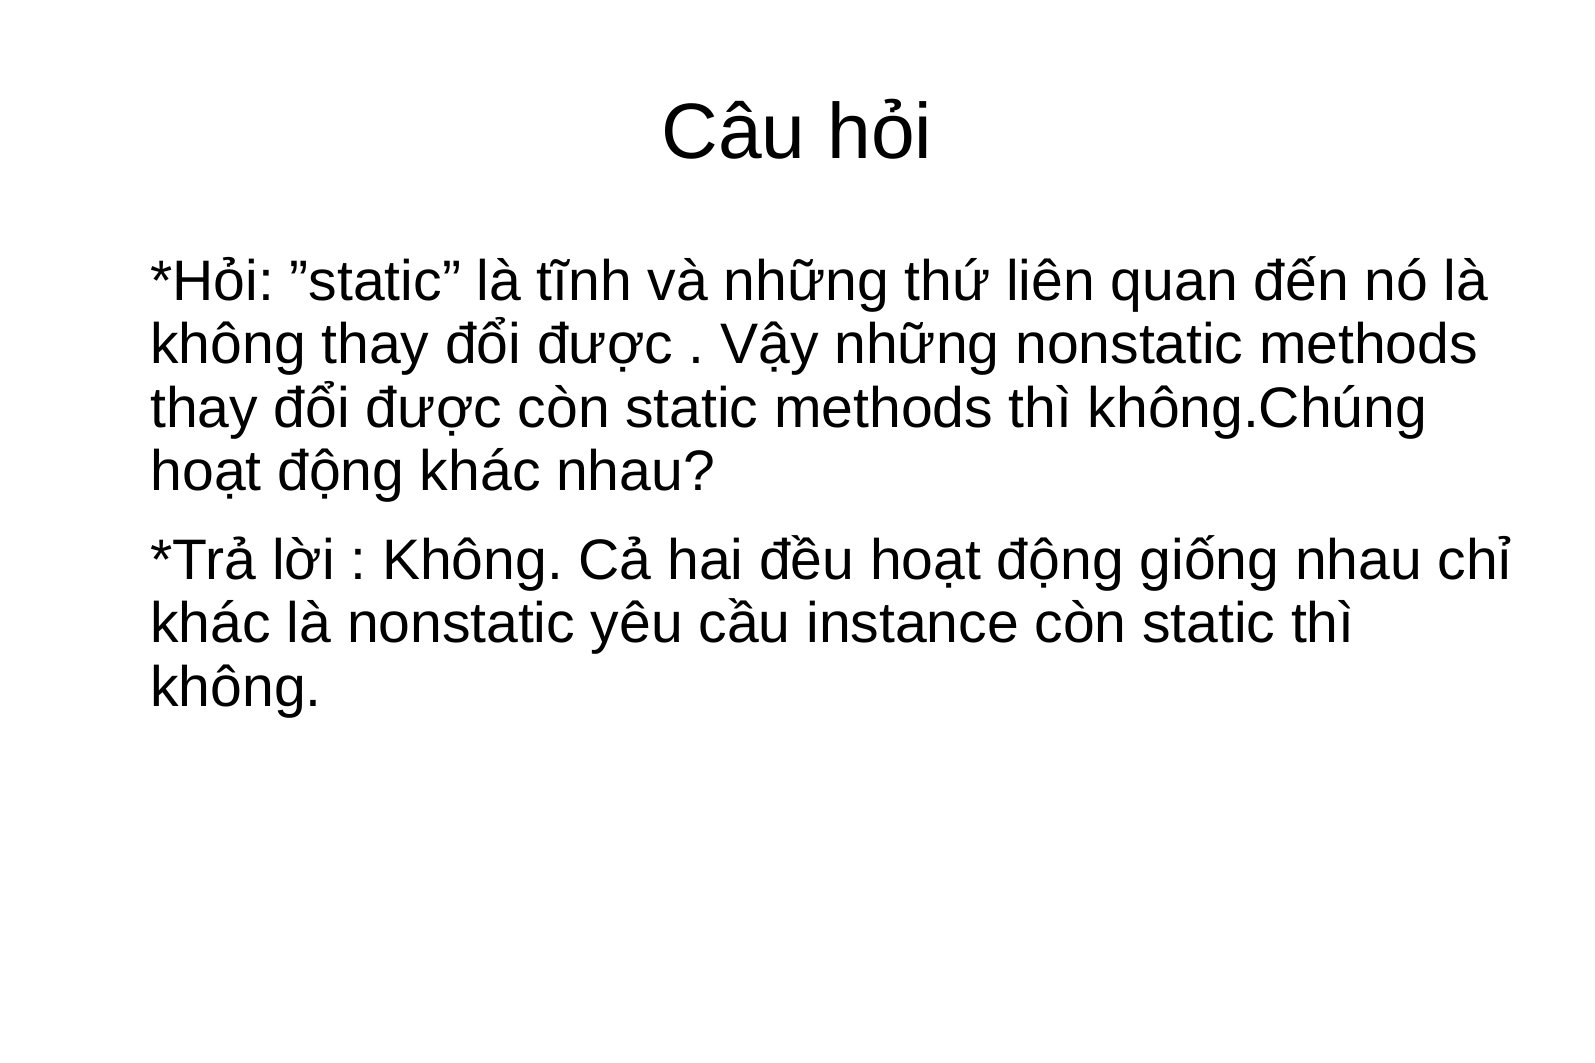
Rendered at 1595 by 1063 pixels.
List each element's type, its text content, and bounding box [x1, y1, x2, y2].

list *Hỏi: ”static” là tĩnh và những thứ liên quan đến nó là không thay đổi được . Vậy những nonstatic methods thay đổi được còn static methods thì không.Chúng hoạt động khác nhau? *Trả lời : Không. Cả hai đều hoạt động giống nhau chỉ khác là nonstatic yêu cầu instance còn static thì không. [79, 248, 1515, 951]
title Câu hỏi [79, 42, 1515, 220]
